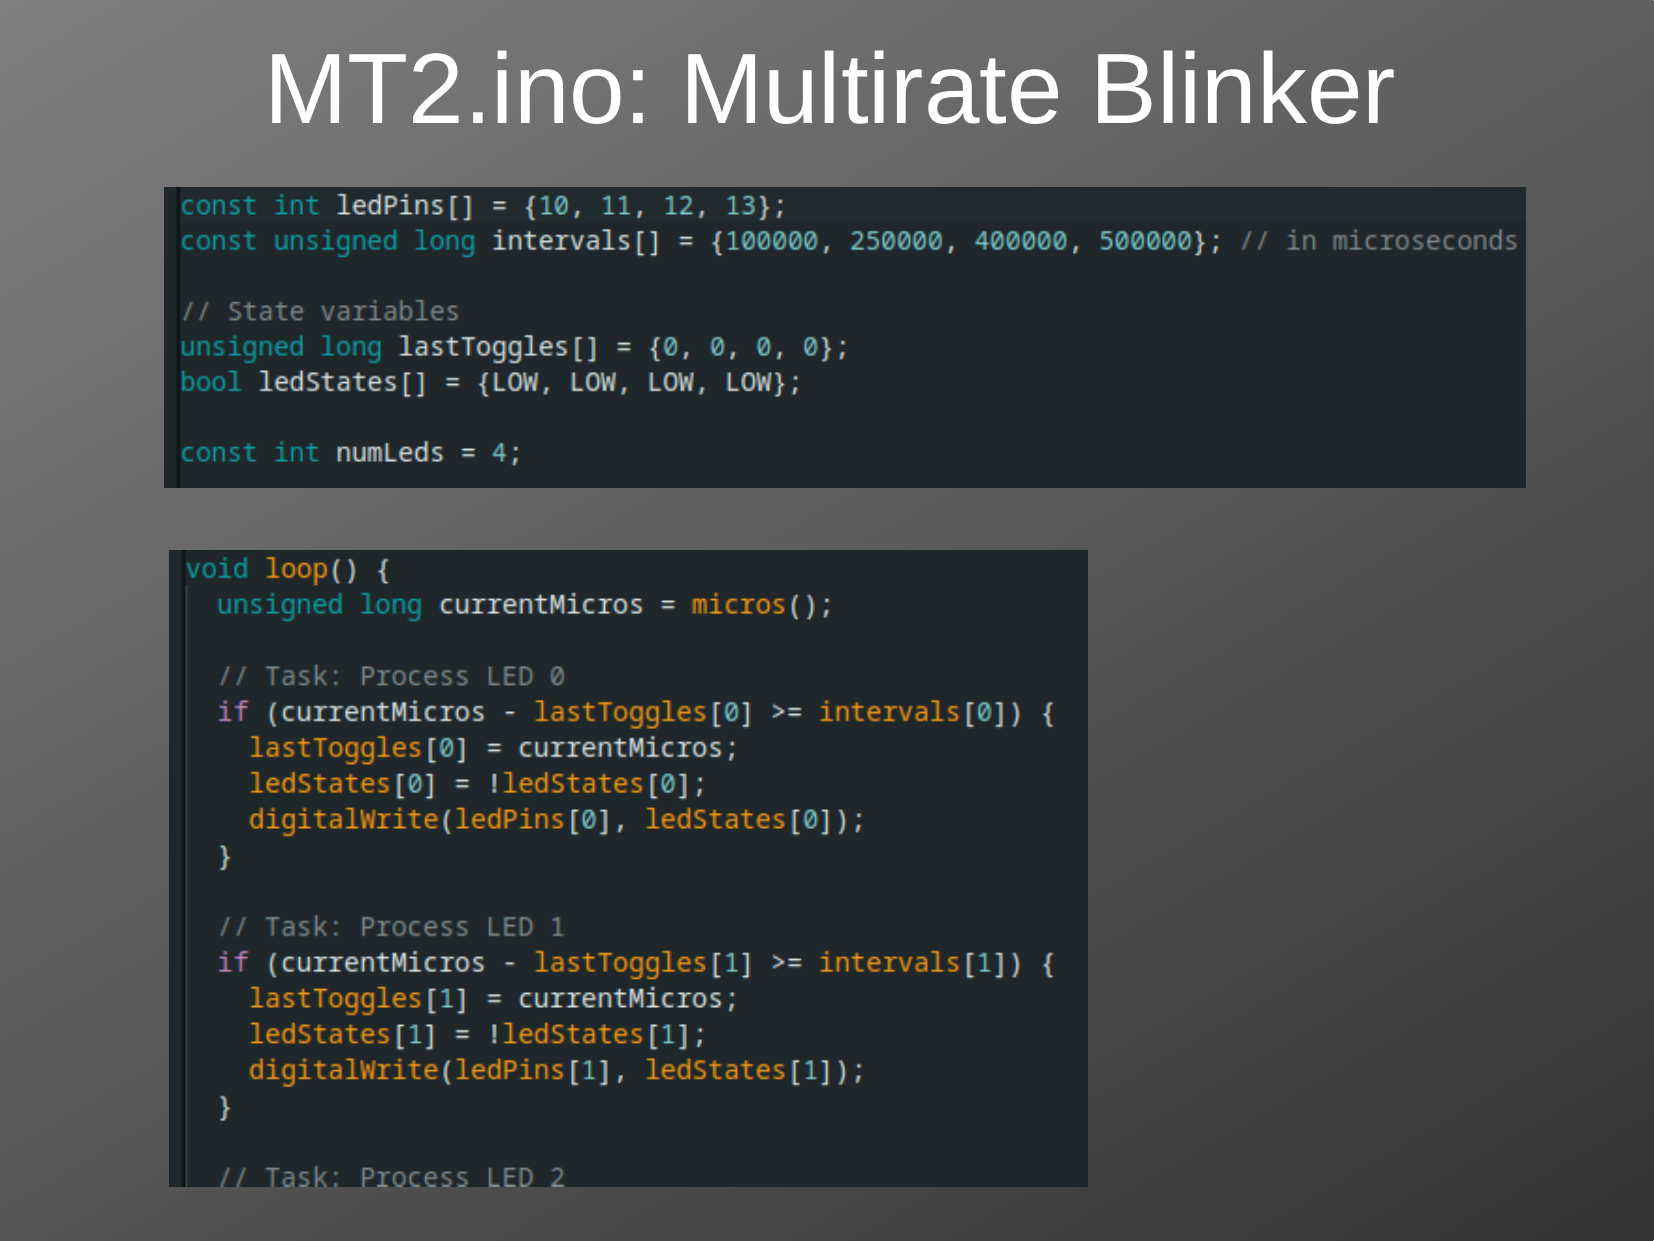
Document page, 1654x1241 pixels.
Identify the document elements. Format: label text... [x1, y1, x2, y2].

picture [164, 187, 1526, 488]
title MT2.ino: Multirate Blinker [86, 27, 1576, 151]
picture [169, 550, 1088, 1187]
